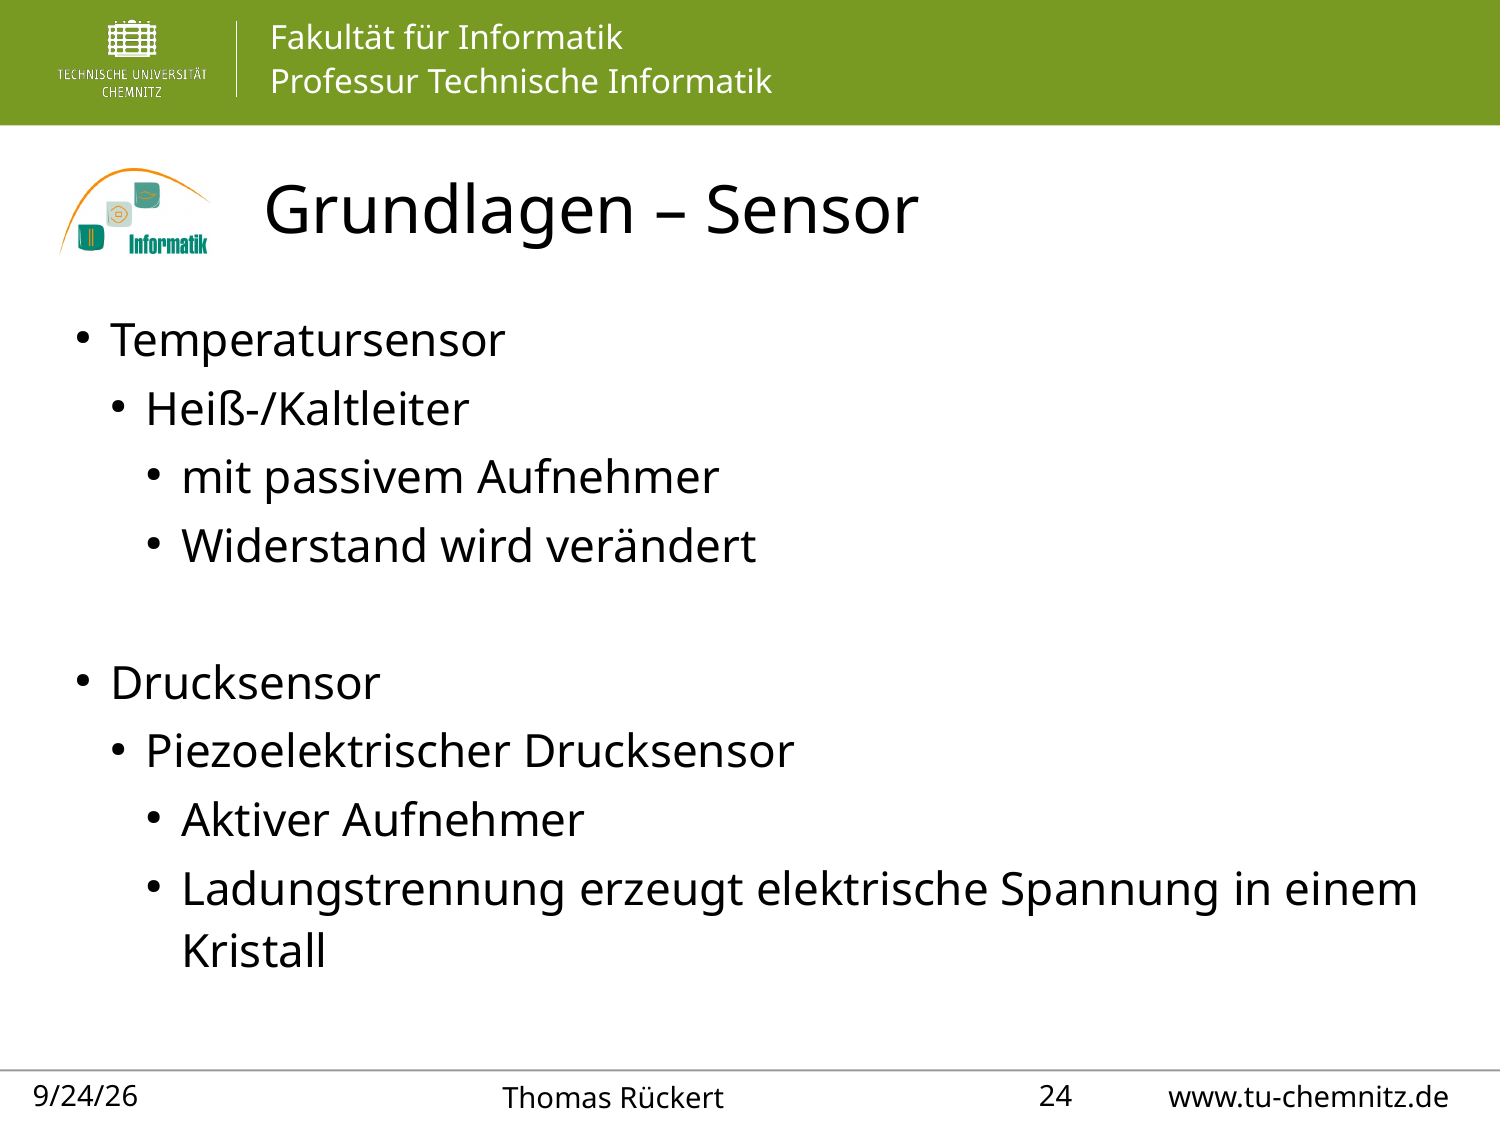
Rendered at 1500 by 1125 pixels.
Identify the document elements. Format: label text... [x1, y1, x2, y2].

slide_number <number> [750, 1069, 1088, 1125]
picture [59, 168, 212, 256]
picture [25, 0, 239, 130]
slide_number 4/9/15 [17, 1069, 356, 1125]
footer Thomas Rückert [360, 1069, 750, 1125]
text_box Temperatursensor Heiß-/Kaltleiter mit passivem Aufnehmer Widerstand wird verändert Drucksensor Piezoelektrischer Drucksensor Aktiver Aufnehmer Ladungstrennung erzeugt elektrische Spannung in einem Kristall [60, 299, 1459, 848]
title Grundlagen – Sensor [248, 159, 1459, 271]
